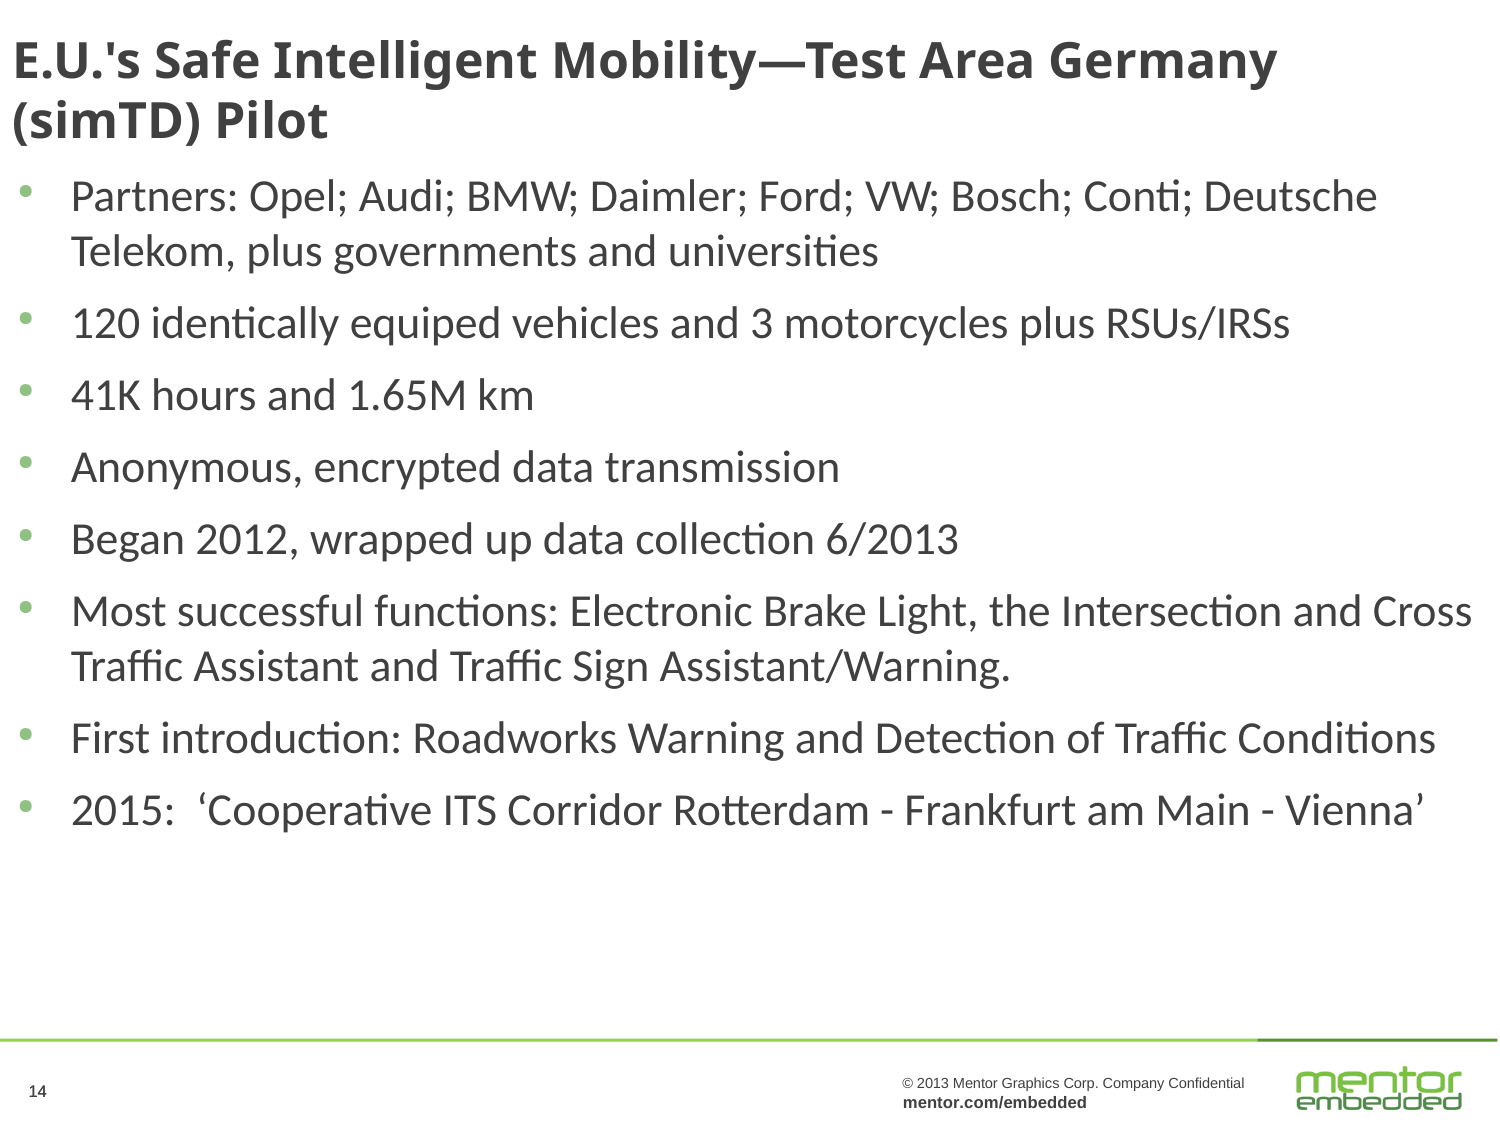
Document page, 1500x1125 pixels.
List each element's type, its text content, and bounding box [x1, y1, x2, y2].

list Partners: Opel; Audi; BMW; Daimler; Ford; VW; Bosch; Conti; Deutsche Telekom, plus governments and universities 120 identically equiped vehicles and 3 motorcycles plus RSUs/IRSs 41K hours and 1.65M km Anonymous, encrypted data transmission Began 2012, wrapped up data collection 6/2013 Most successful functions: Electronic Brake Light, the Intersection and Cross Traffic Assistant and Traffic Sign Assistant/Warning. First introduction: Roadworks Warning and Detection of Traffic Conditions 2015: ‘Cooperative ITS Corridor Rotterdam - Frankfurt am Main - Vienna’ [0, 162, 1500, 1025]
title E.U.'s Safe Intelligent Mobility—Test Area Germany (simTD) Pilot [12, 24, 1488, 138]
picture [1292, 1062, 1464, 1114]
